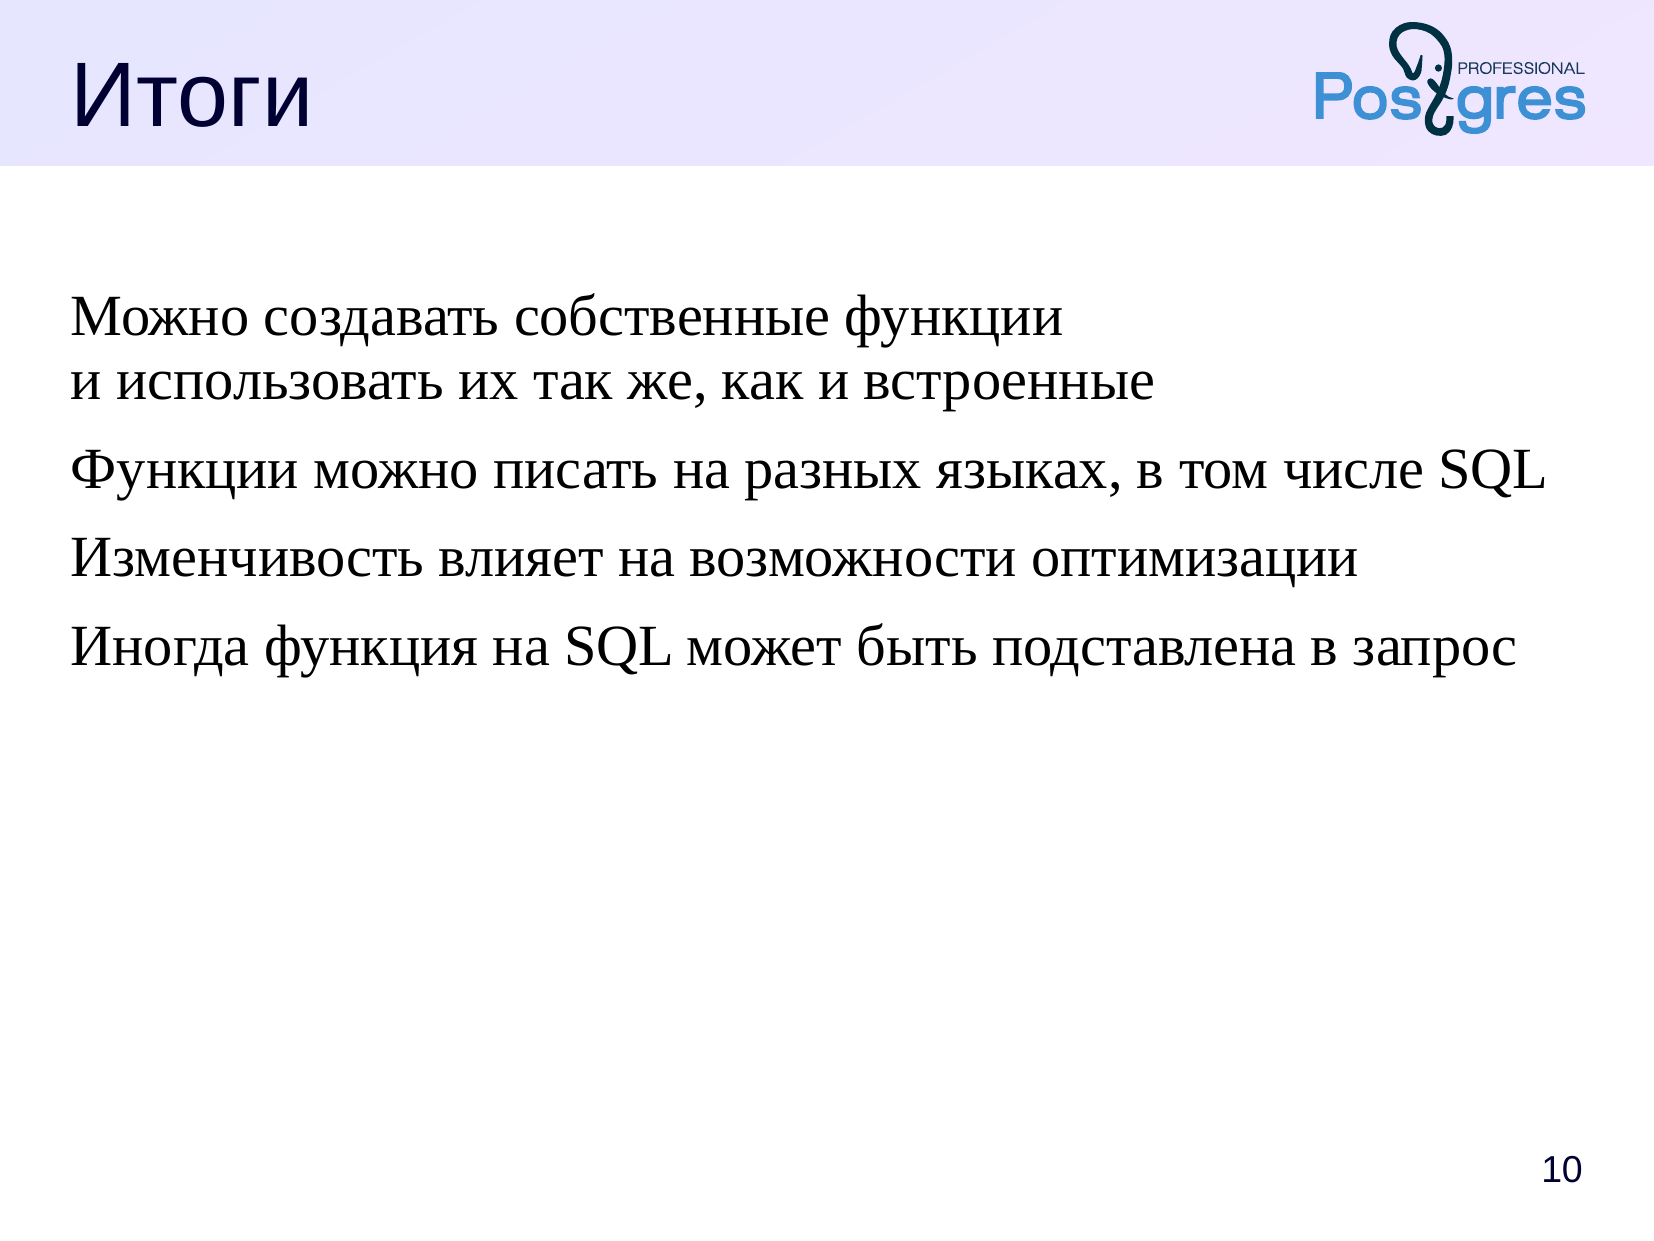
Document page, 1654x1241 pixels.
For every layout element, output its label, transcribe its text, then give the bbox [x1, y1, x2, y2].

list Можно создавать собственные функции и использовать их так же, как и встроенные Функции можно писать на разных языках, в том числе SQL Изменчивость влияет на возможности оптимизации Иногда функция на SQL может быть подставлена в запрос [70, 283, 1583, 1134]
title Итоги [70, 43, 1241, 147]
